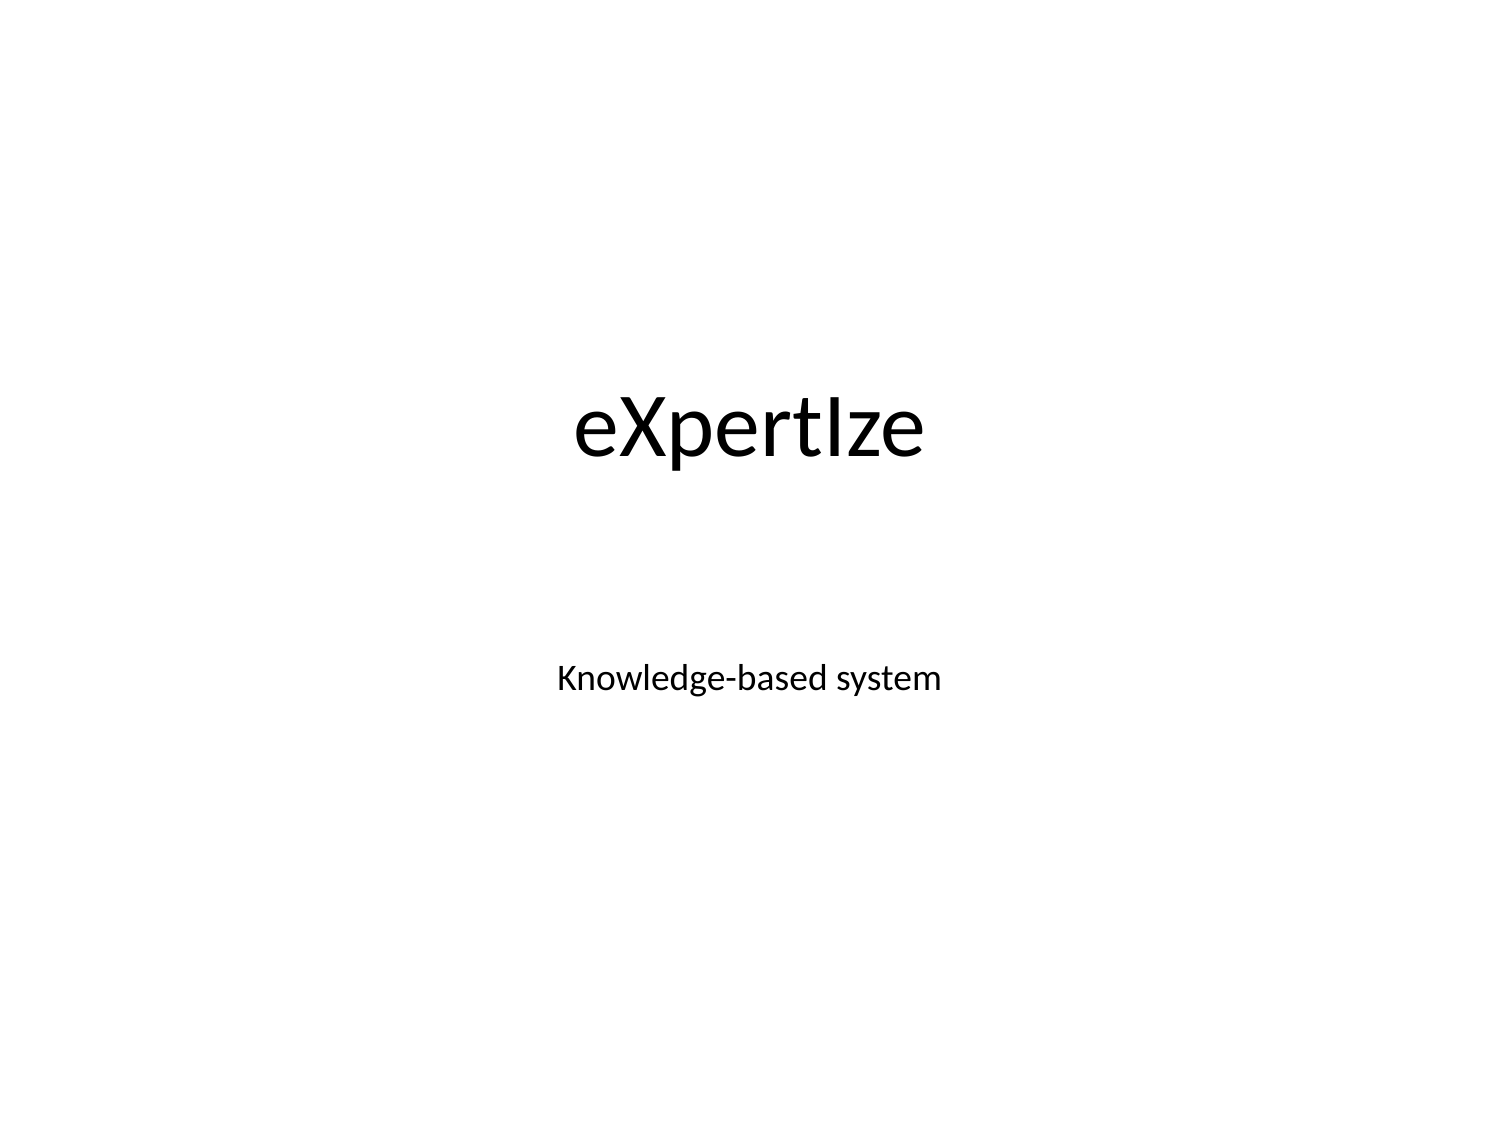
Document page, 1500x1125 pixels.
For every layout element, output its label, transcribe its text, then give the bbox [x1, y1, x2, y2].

title eXpertIze [112, 349, 1388, 591]
text_box Knowledge-based system [224, 637, 1275, 925]
